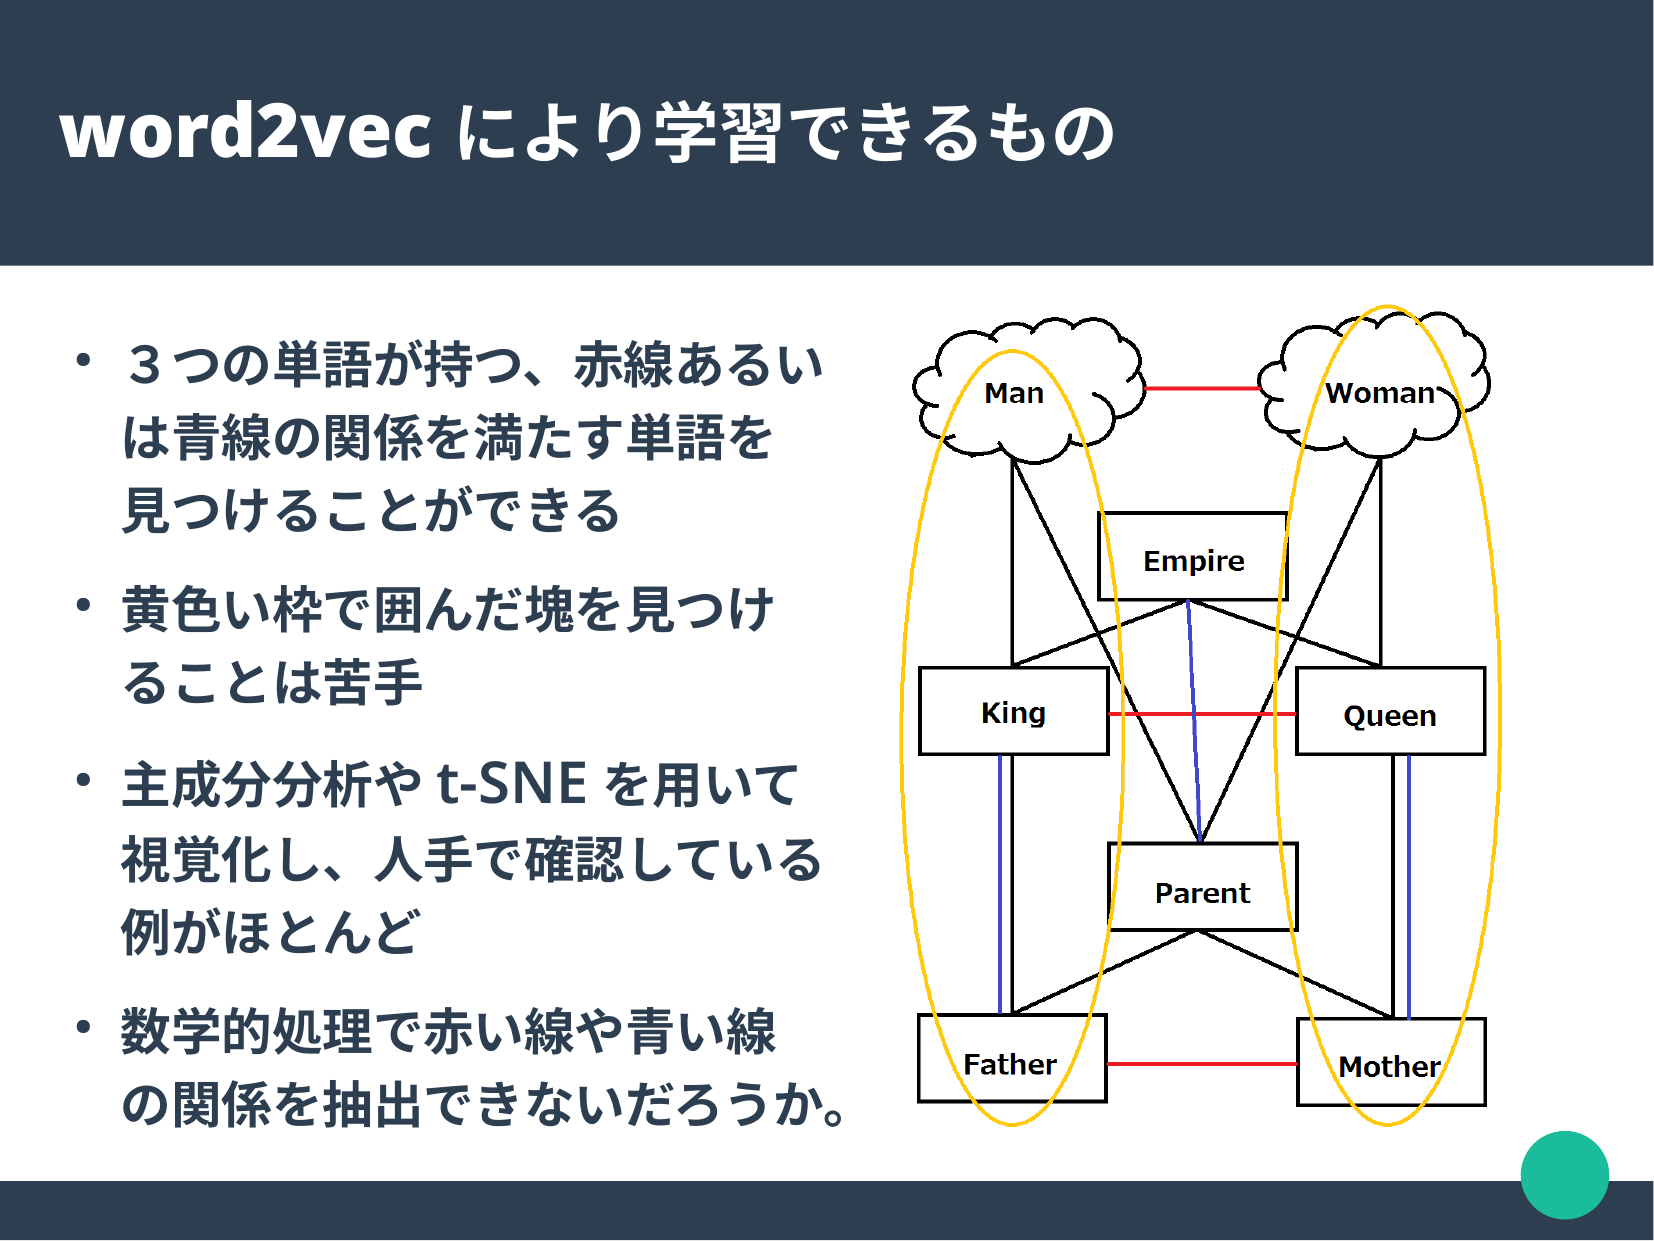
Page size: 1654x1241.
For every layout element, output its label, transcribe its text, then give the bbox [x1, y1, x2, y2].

picture [874, 283, 1537, 1139]
title word2vecにより学習できるもの [59, 49, 1595, 207]
list ３つの単語が持つ、赤線あるいは青線の関係を満たす単語を見つけることができる 黄色い枠で囲んだ塊を見つけることは苦手 主成分分析やt-SNEを用いて視覚化し、人手で確認している例がほとんど 数学的処理で赤い線や青い線の関係を抽出できないだろうか。 [59, 324, 827, 1152]
